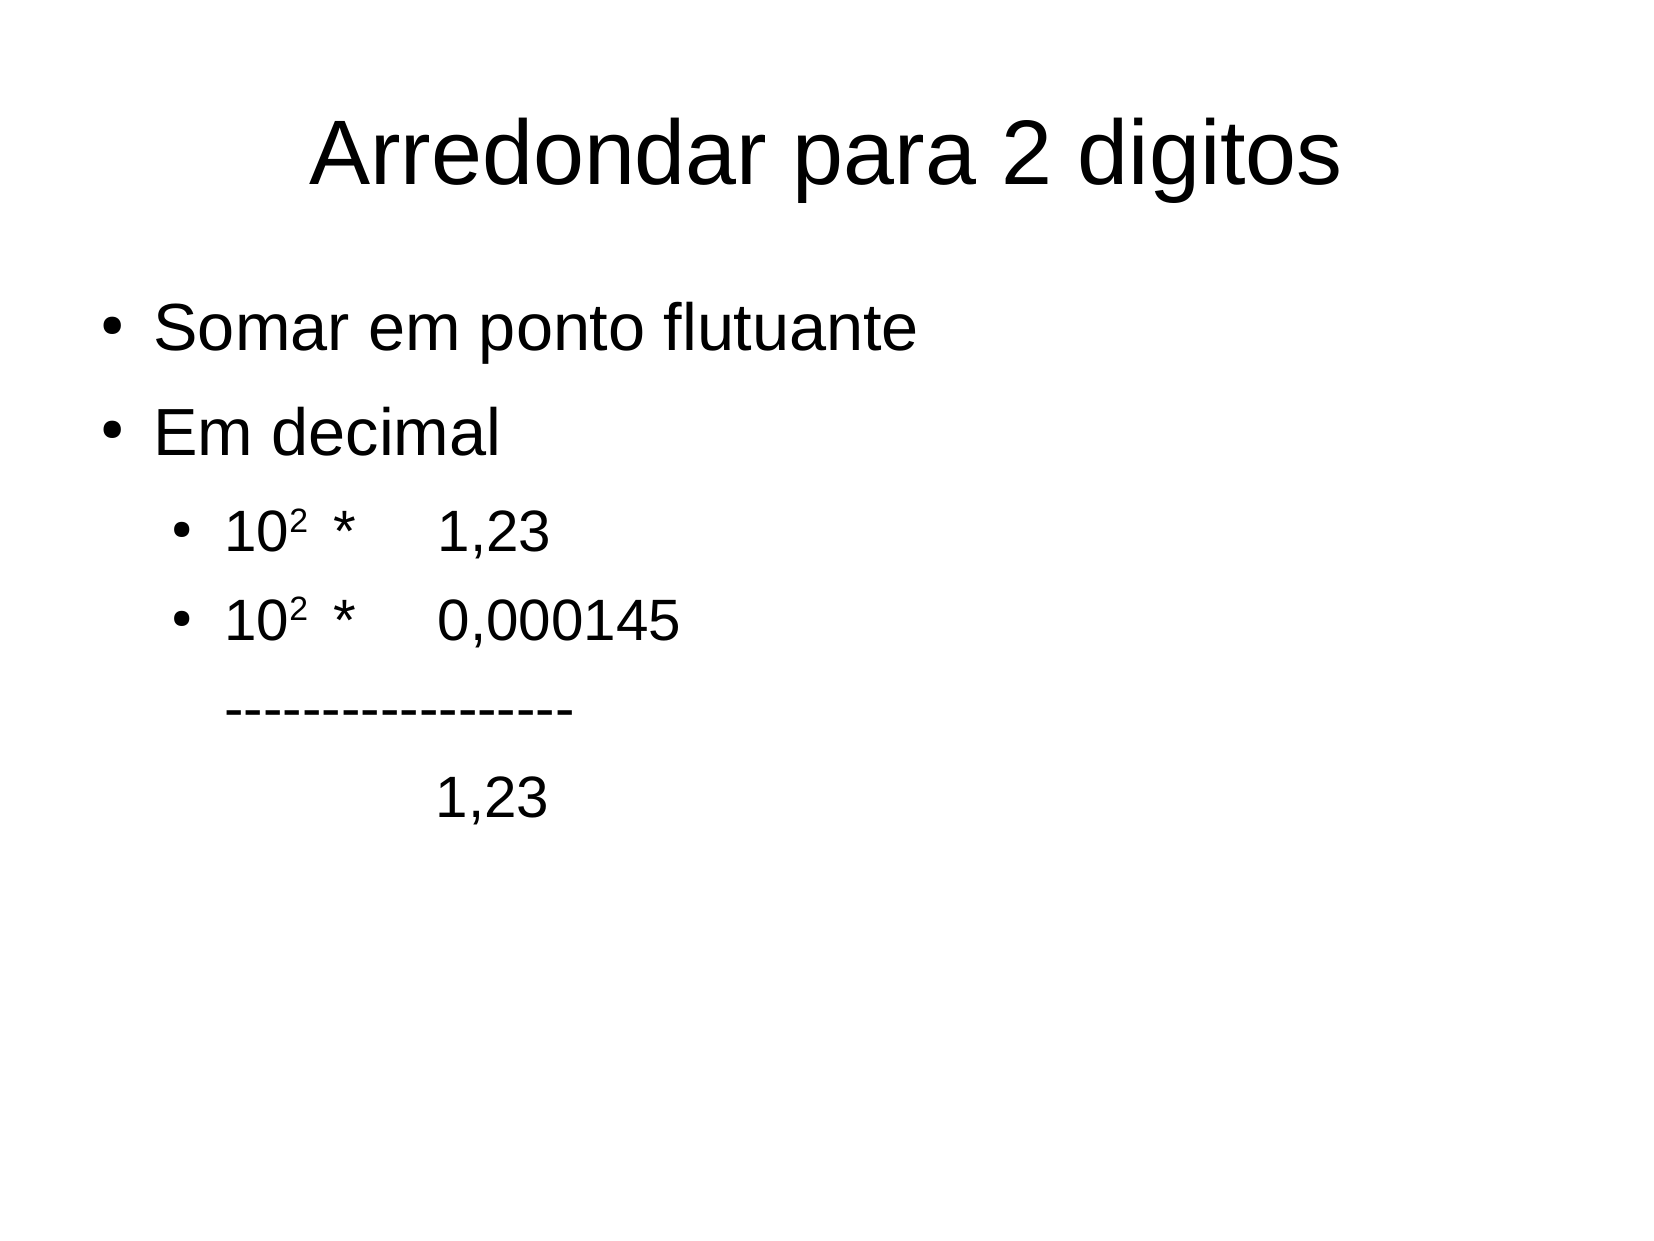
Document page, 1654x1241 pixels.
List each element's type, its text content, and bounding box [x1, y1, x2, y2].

title Arredondar para 2 digitos [82, 56, 1571, 250]
list Somar em ponto flutuante Em decimal 102 * 1,23 102 * 0,000145 ------------------ 1,23 [82, 290, 1571, 1094]
